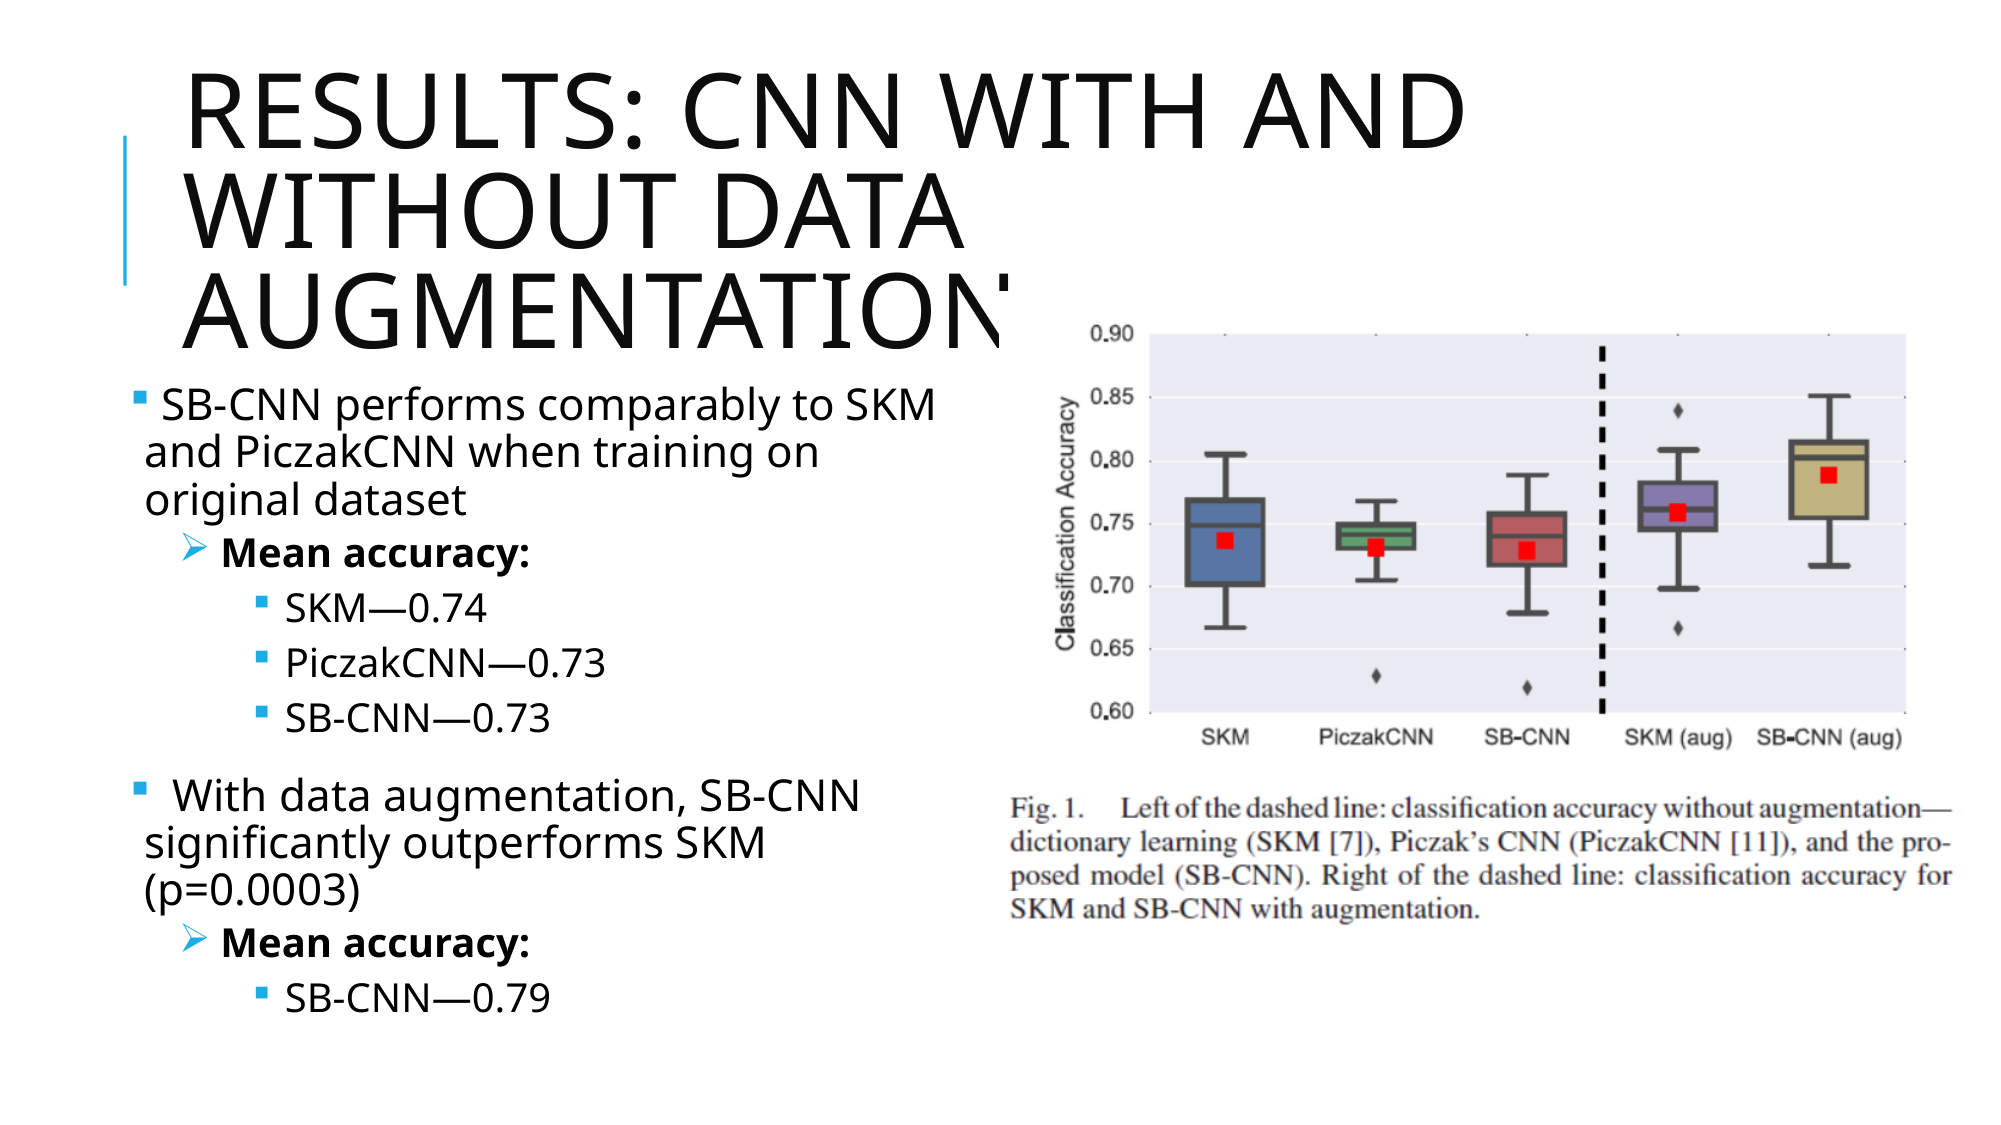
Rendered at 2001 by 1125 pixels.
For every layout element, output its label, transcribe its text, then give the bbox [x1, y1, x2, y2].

title Results: CNN with and Without Data Augmentation [168, 96, 1763, 342]
list SB-CNN performs comparably to SKM and PiczakCNN when training on original dataset Mean accuracy: SKM—0.74 PiczakCNN—0.73 SB-CNN—0.73 With data augmentation, SB-CNN significantly outperforms SKM (p=0.0003) Mean accuracy: SB-CNN—0.79 [122, 375, 948, 1035]
picture [999, 291, 1976, 952]
